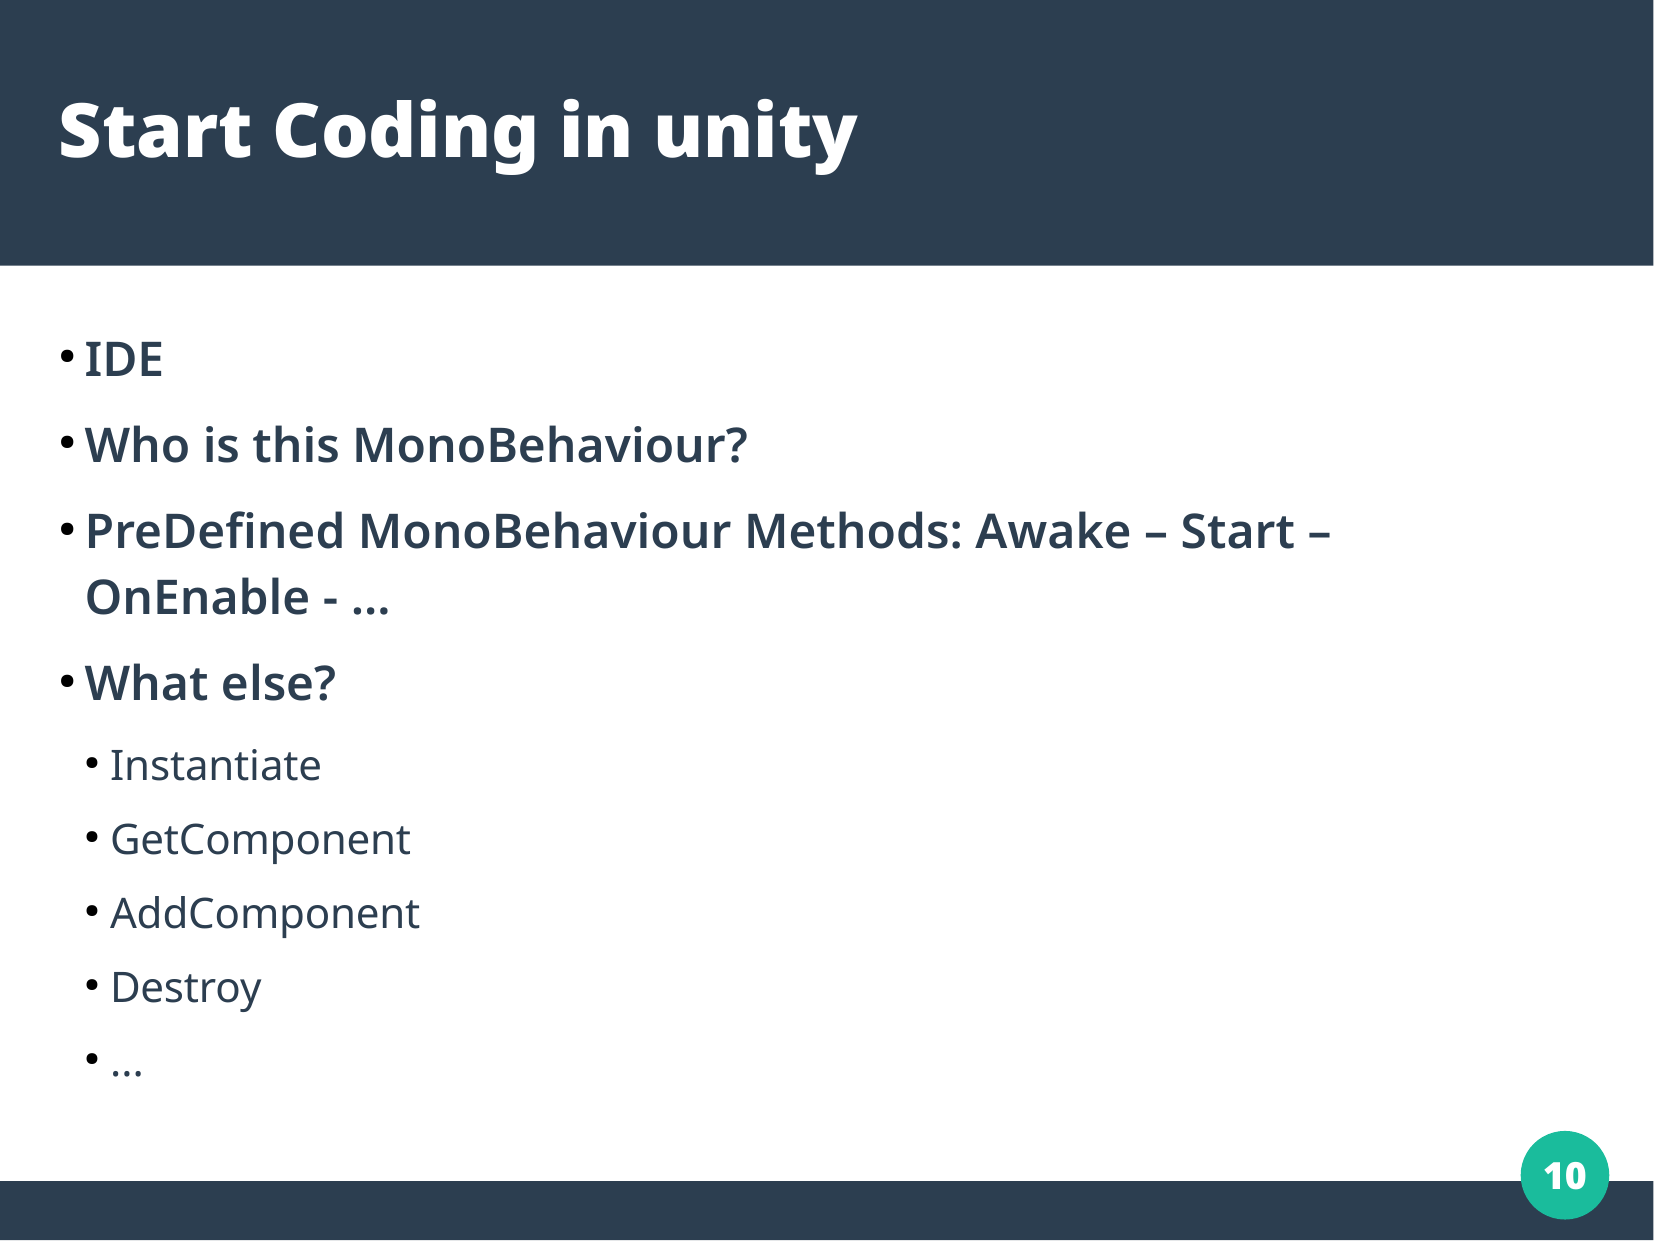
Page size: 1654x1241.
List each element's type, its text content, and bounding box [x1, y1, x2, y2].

list IDE Who is this MonoBehaviour? PreDefined MonoBehaviour Methods: Awake – Start – OnEnable - … What else? Instantiate GetComponent AddComponent Destroy ... [59, 324, 1565, 1093]
title Start Coding in unity [59, 49, 1595, 207]
